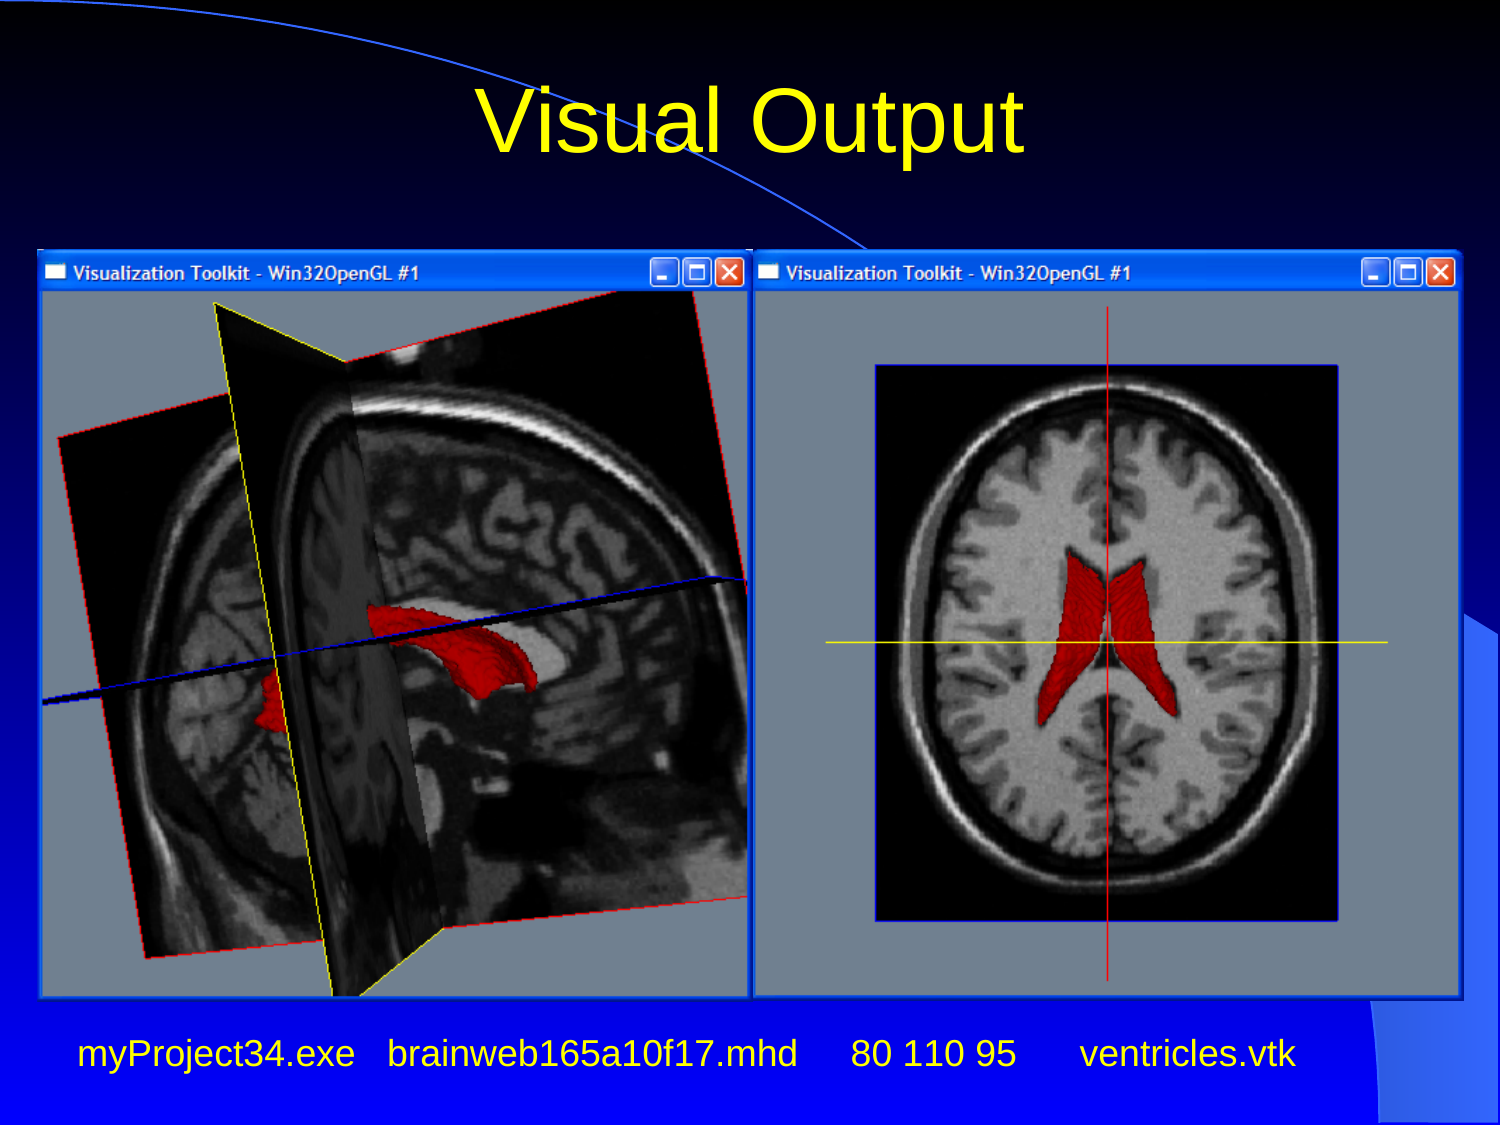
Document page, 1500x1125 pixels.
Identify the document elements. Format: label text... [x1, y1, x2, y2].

text_box myProject34.exe brainweb165a10f17.mhd 80 110 95 ventricles.vtk [62, 1025, 1375, 1083]
title Visual Output [112, 10, 1388, 238]
picture [37, 249, 1464, 1002]
